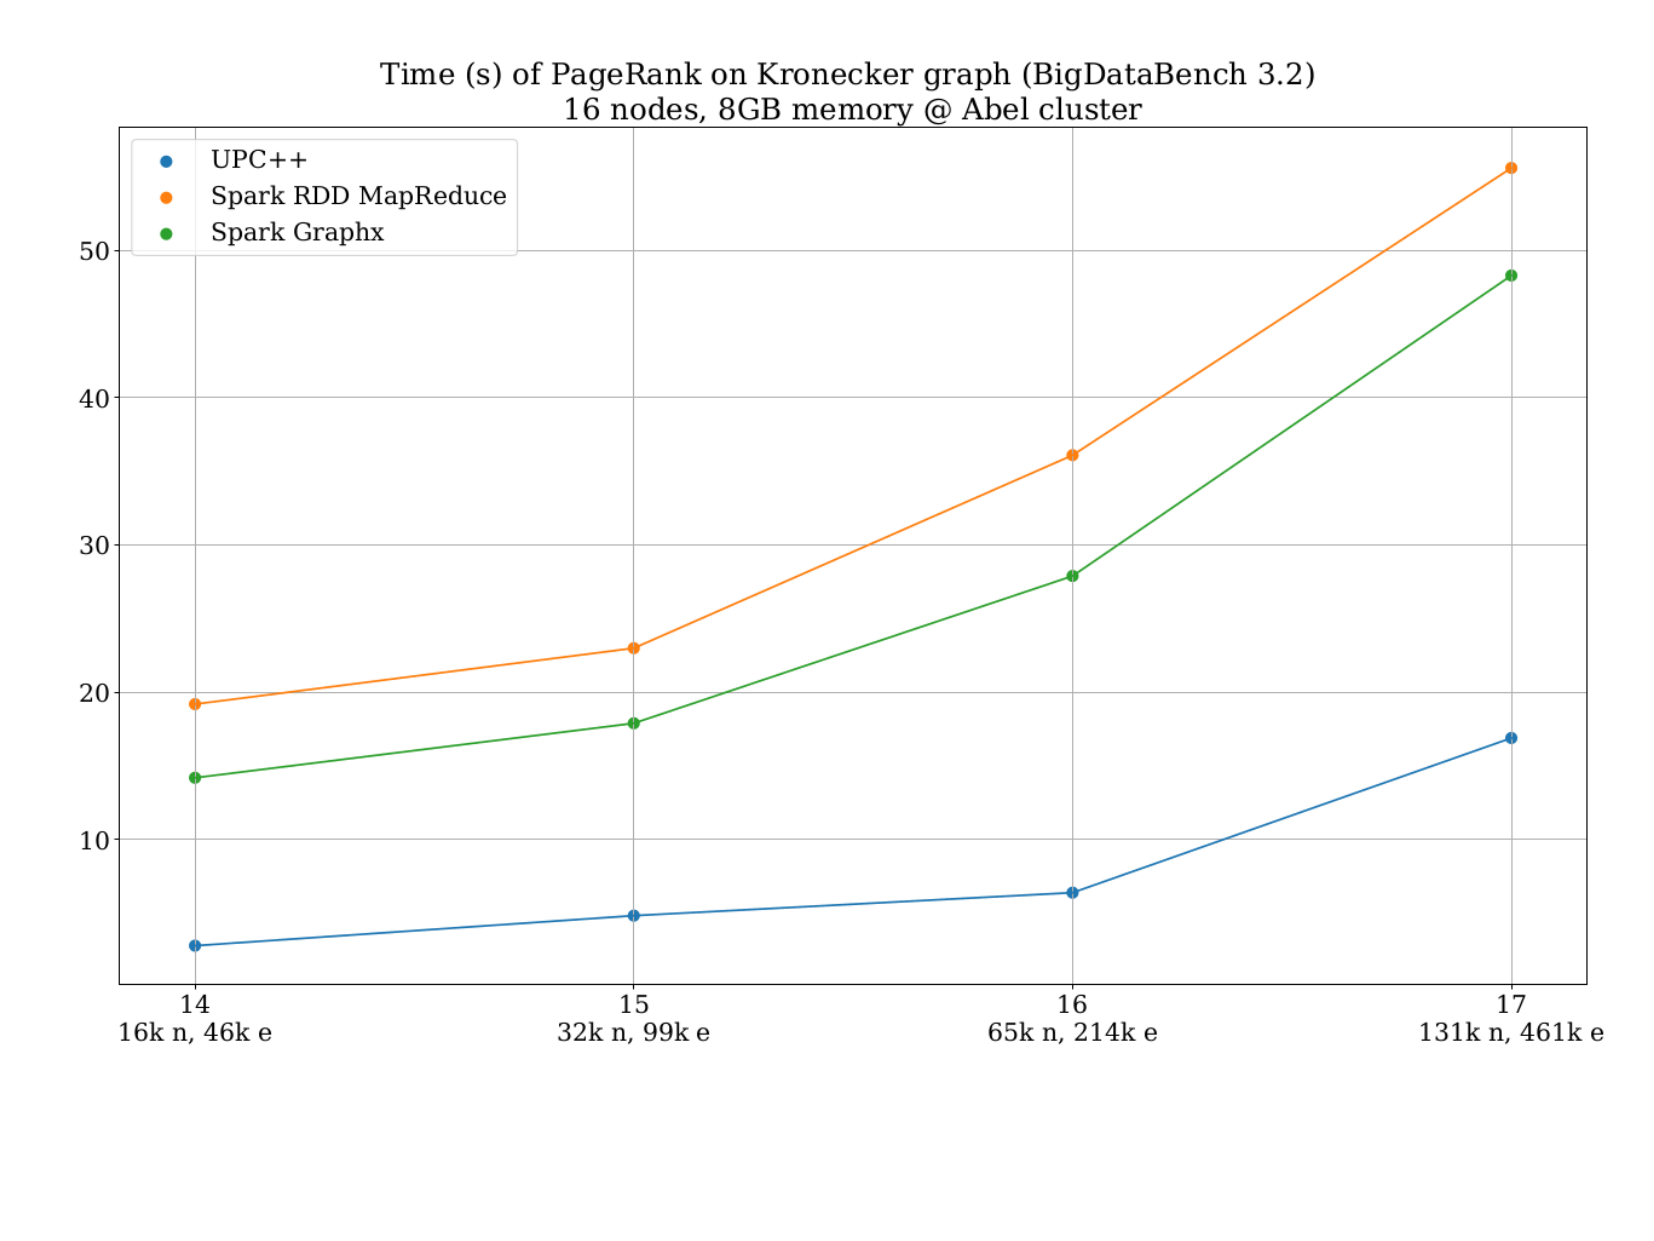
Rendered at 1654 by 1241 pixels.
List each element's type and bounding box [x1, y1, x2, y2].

picture [0, 42, 1653, 1082]
